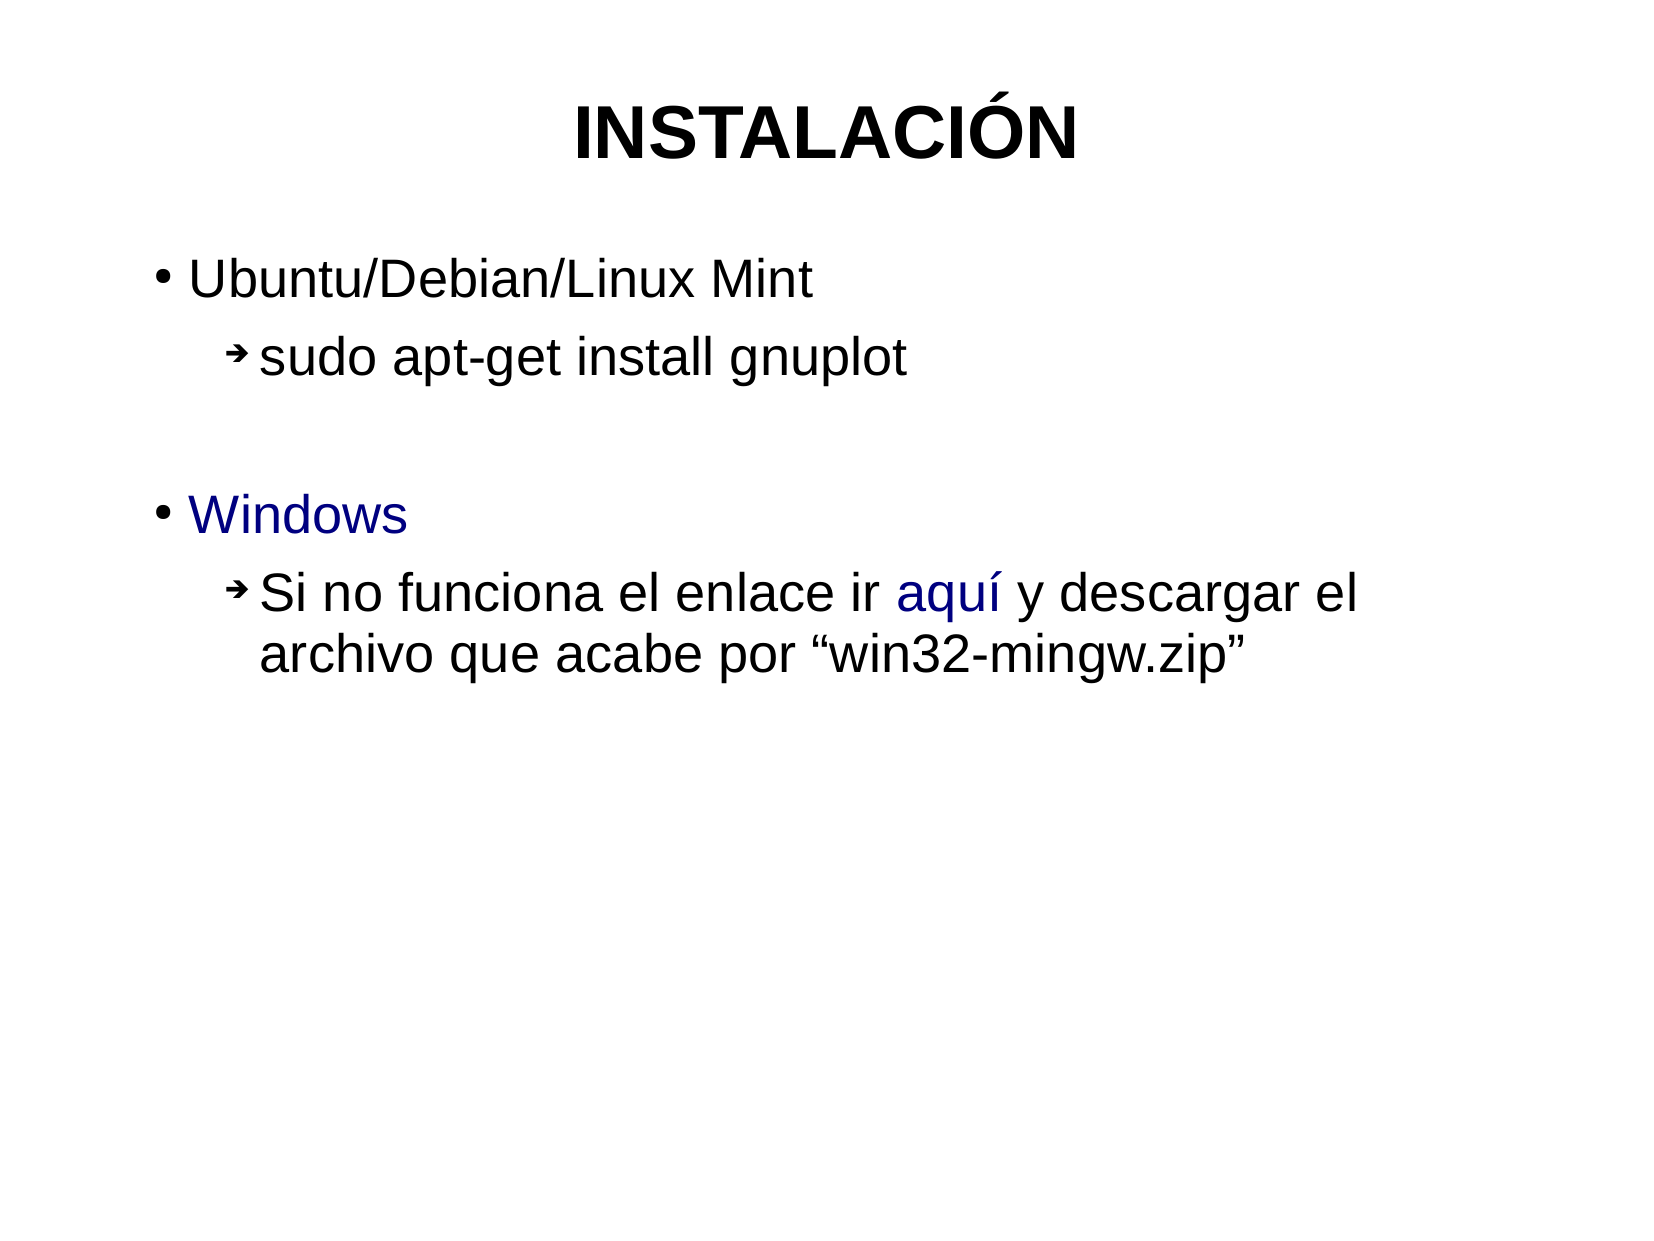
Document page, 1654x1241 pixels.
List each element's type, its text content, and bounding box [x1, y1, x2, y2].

title INSTALACIÓN [82, 29, 1571, 237]
subtitle Ubuntu/Debian/Linux Mint sudo apt-get install gnuplot Windows Si no funciona el enlace ir aquí y descargar el archivo que acabe por “win32-mingw.zip” [153, 248, 1465, 1138]
